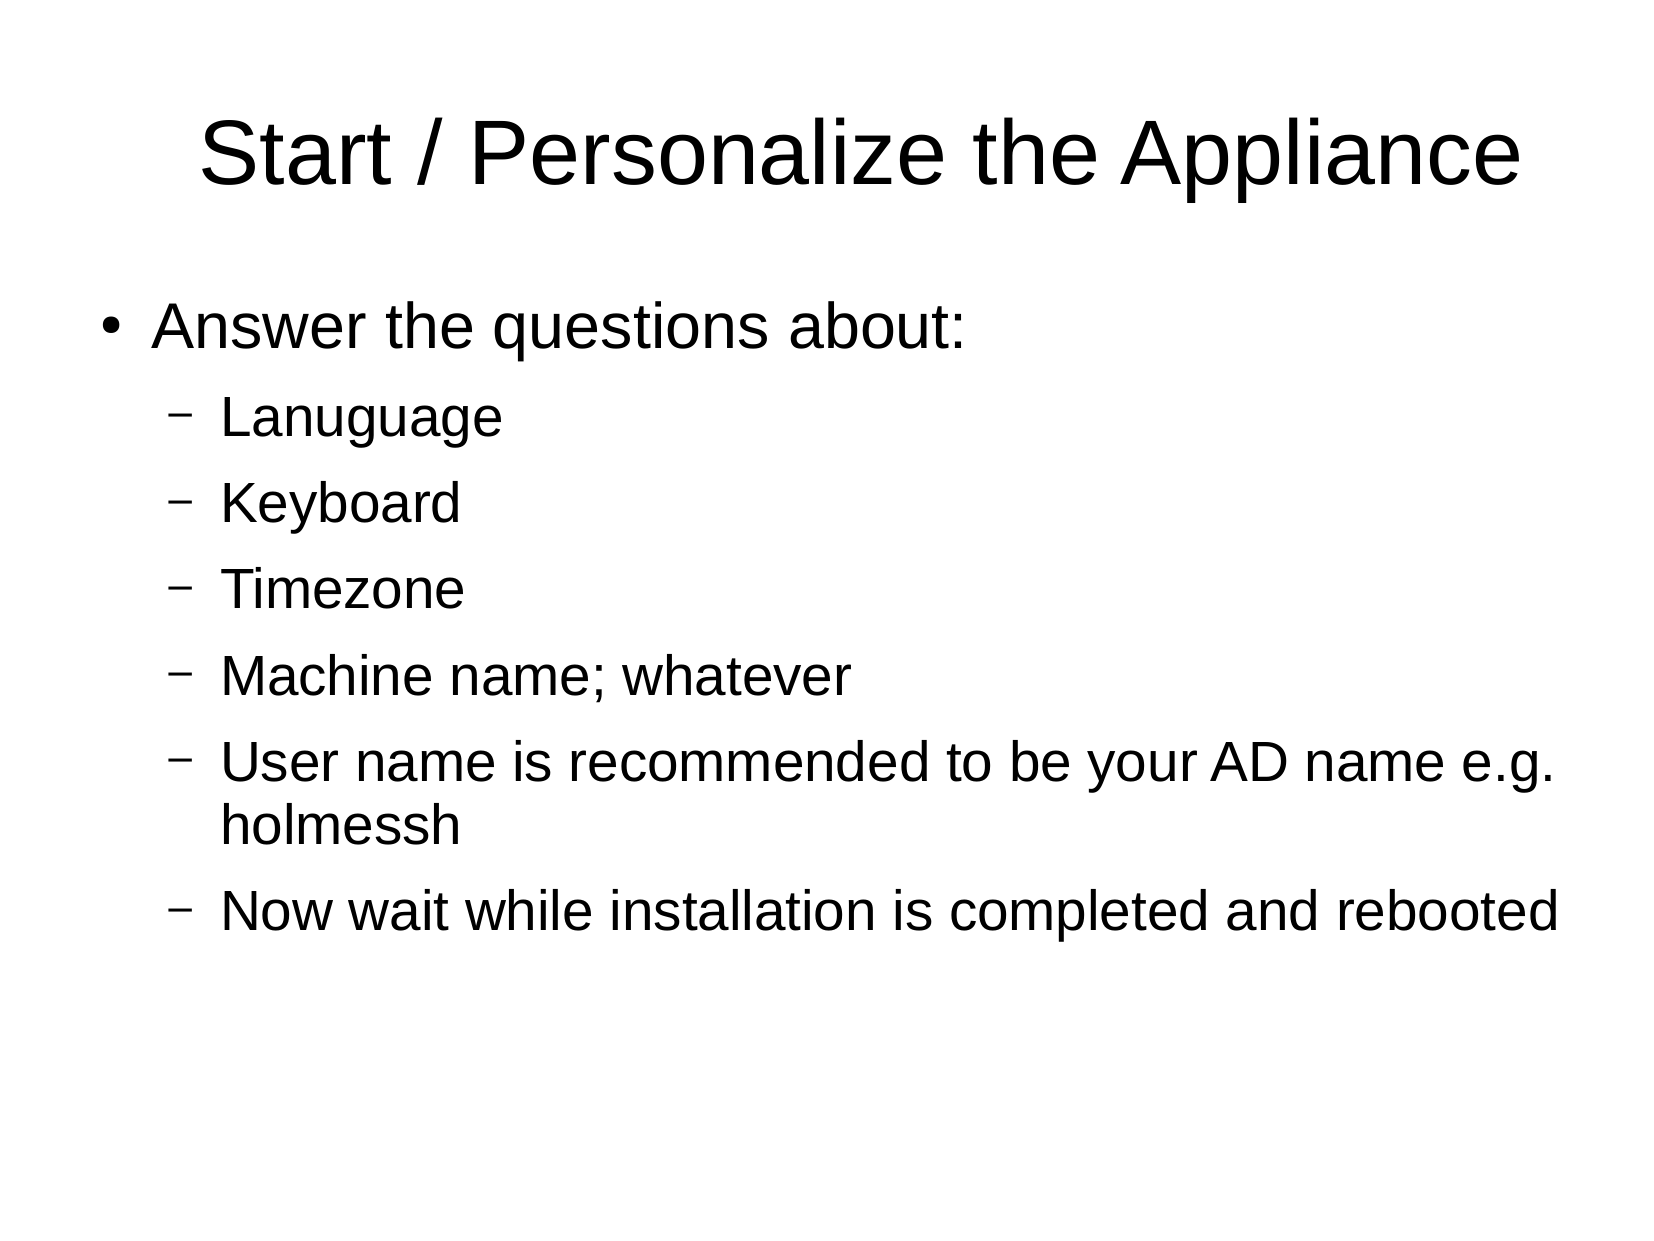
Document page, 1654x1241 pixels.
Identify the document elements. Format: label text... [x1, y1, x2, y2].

list Answer the questions about: Lanuguage Keyboard Timezone Machine name; whatever User name is recommended to be your AD name e.g. holmessh Now wait while installation is completed and rebooted [82, 290, 1571, 1010]
title Start / Personalize the Appliance [82, 49, 1571, 257]
